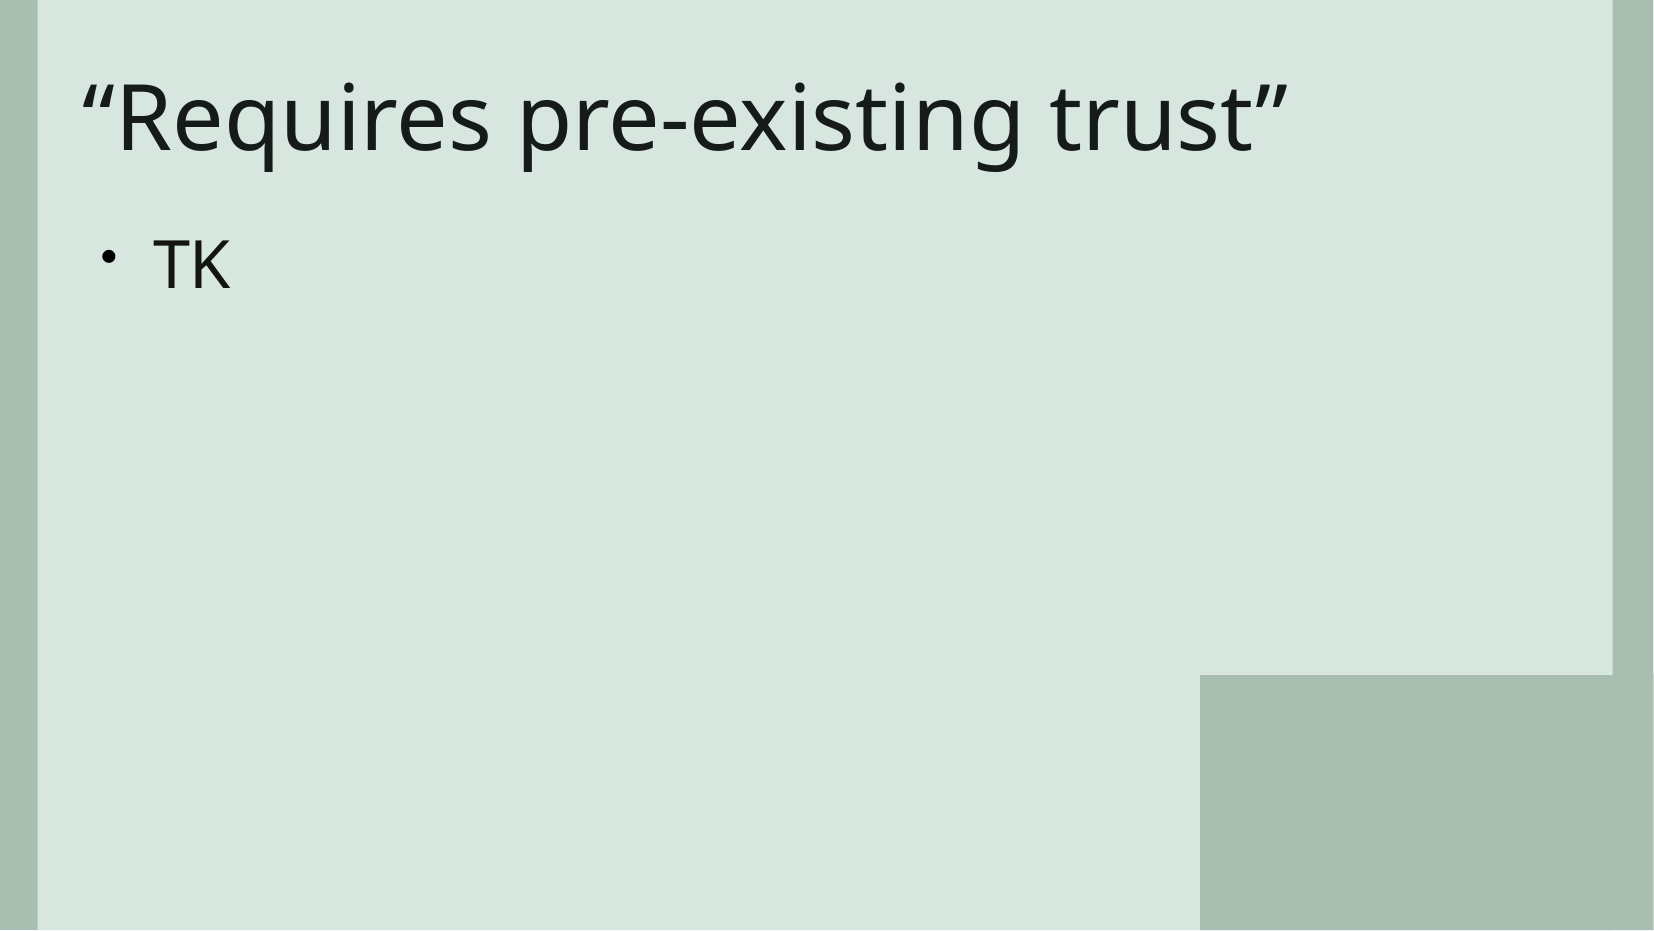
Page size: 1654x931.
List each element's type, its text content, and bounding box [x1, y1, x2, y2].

list TK [82, 217, 1351, 758]
title “Requires pre-existing trust” [82, 37, 1576, 193]
